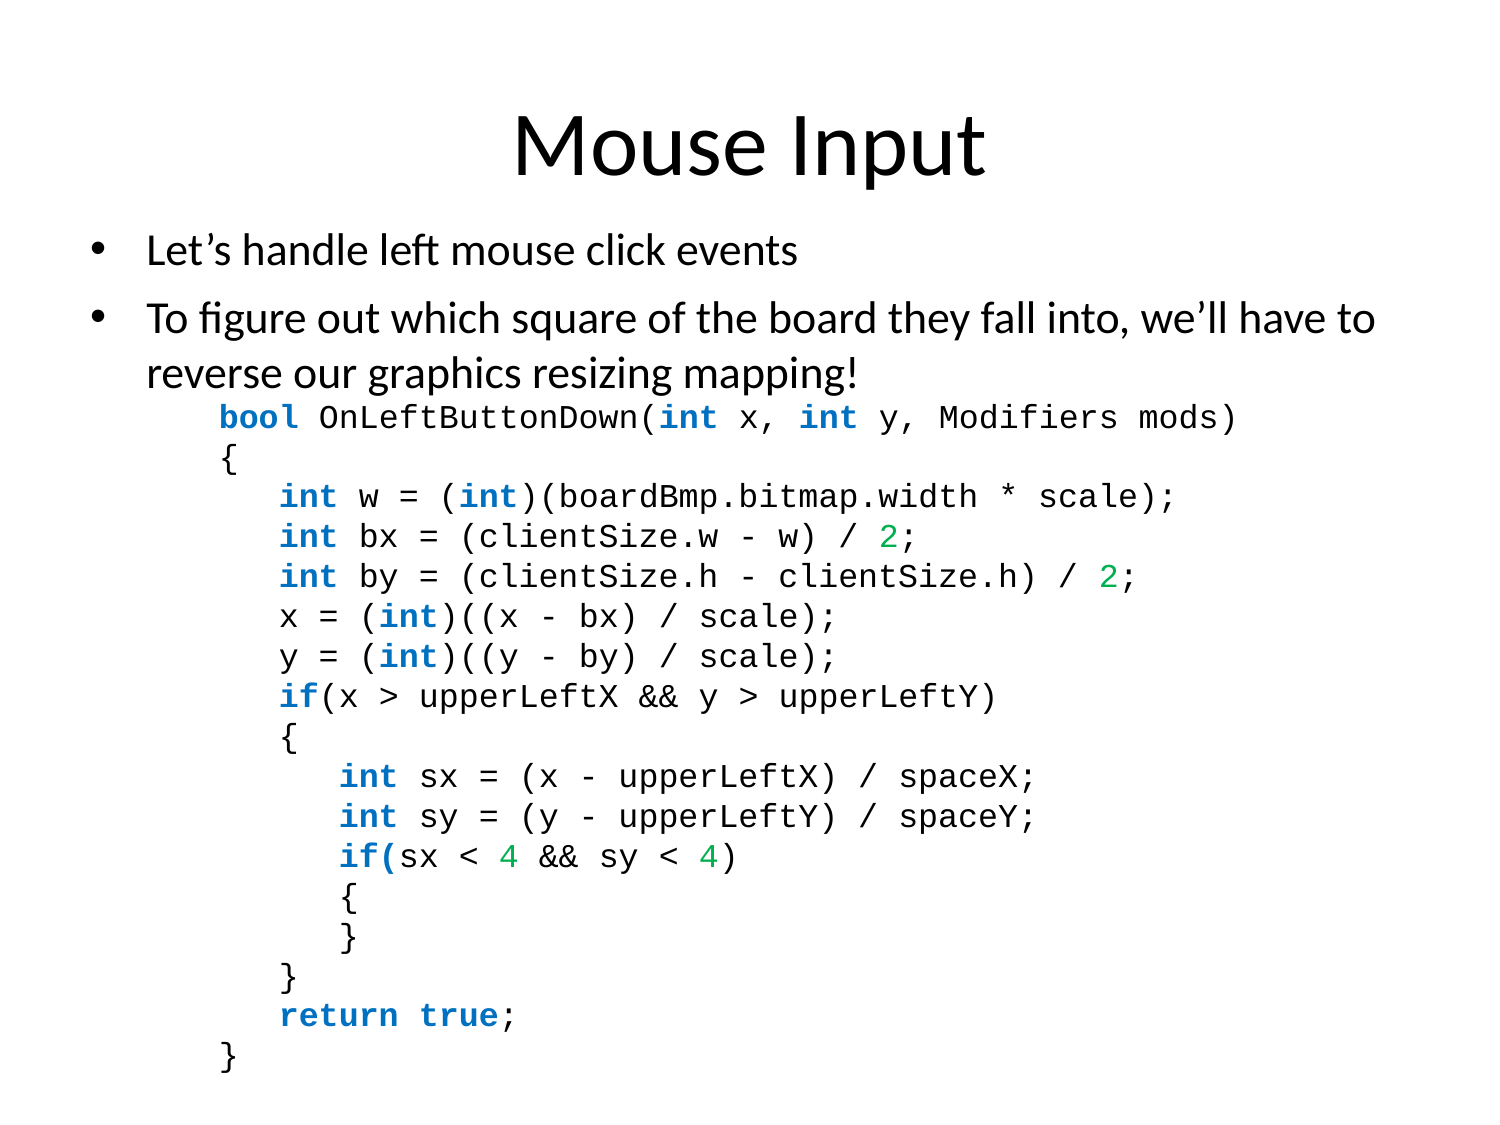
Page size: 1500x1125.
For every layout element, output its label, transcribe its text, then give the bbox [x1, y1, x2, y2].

list Let’s handle left mouse click events To figure out which square of the board they fall into, we’ll have to reverse our graphics resizing mapping! [75, 212, 1425, 955]
text_box bool OnLeftButtonDown(int x, int y, Modifiers mods) { int w = (int)(boardBmp.bitmap.width * scale); int bx = (clientSize.w - w) / 2; int by = (clientSize.h - clientSize.h) / 2; x = (int)((x - bx) / scale); y = (int)((y - by) / scale); if(x > upperLeftX && y > upperLeftY) { int sx = (x - upperLeftX) / spaceX; int sy = (y - upperLeftY) / spaceY; if(sx < 4 && sy < 4) { } } return true; } [204, 387, 1254, 1081]
title Mouse Input [75, 45, 1425, 212]
